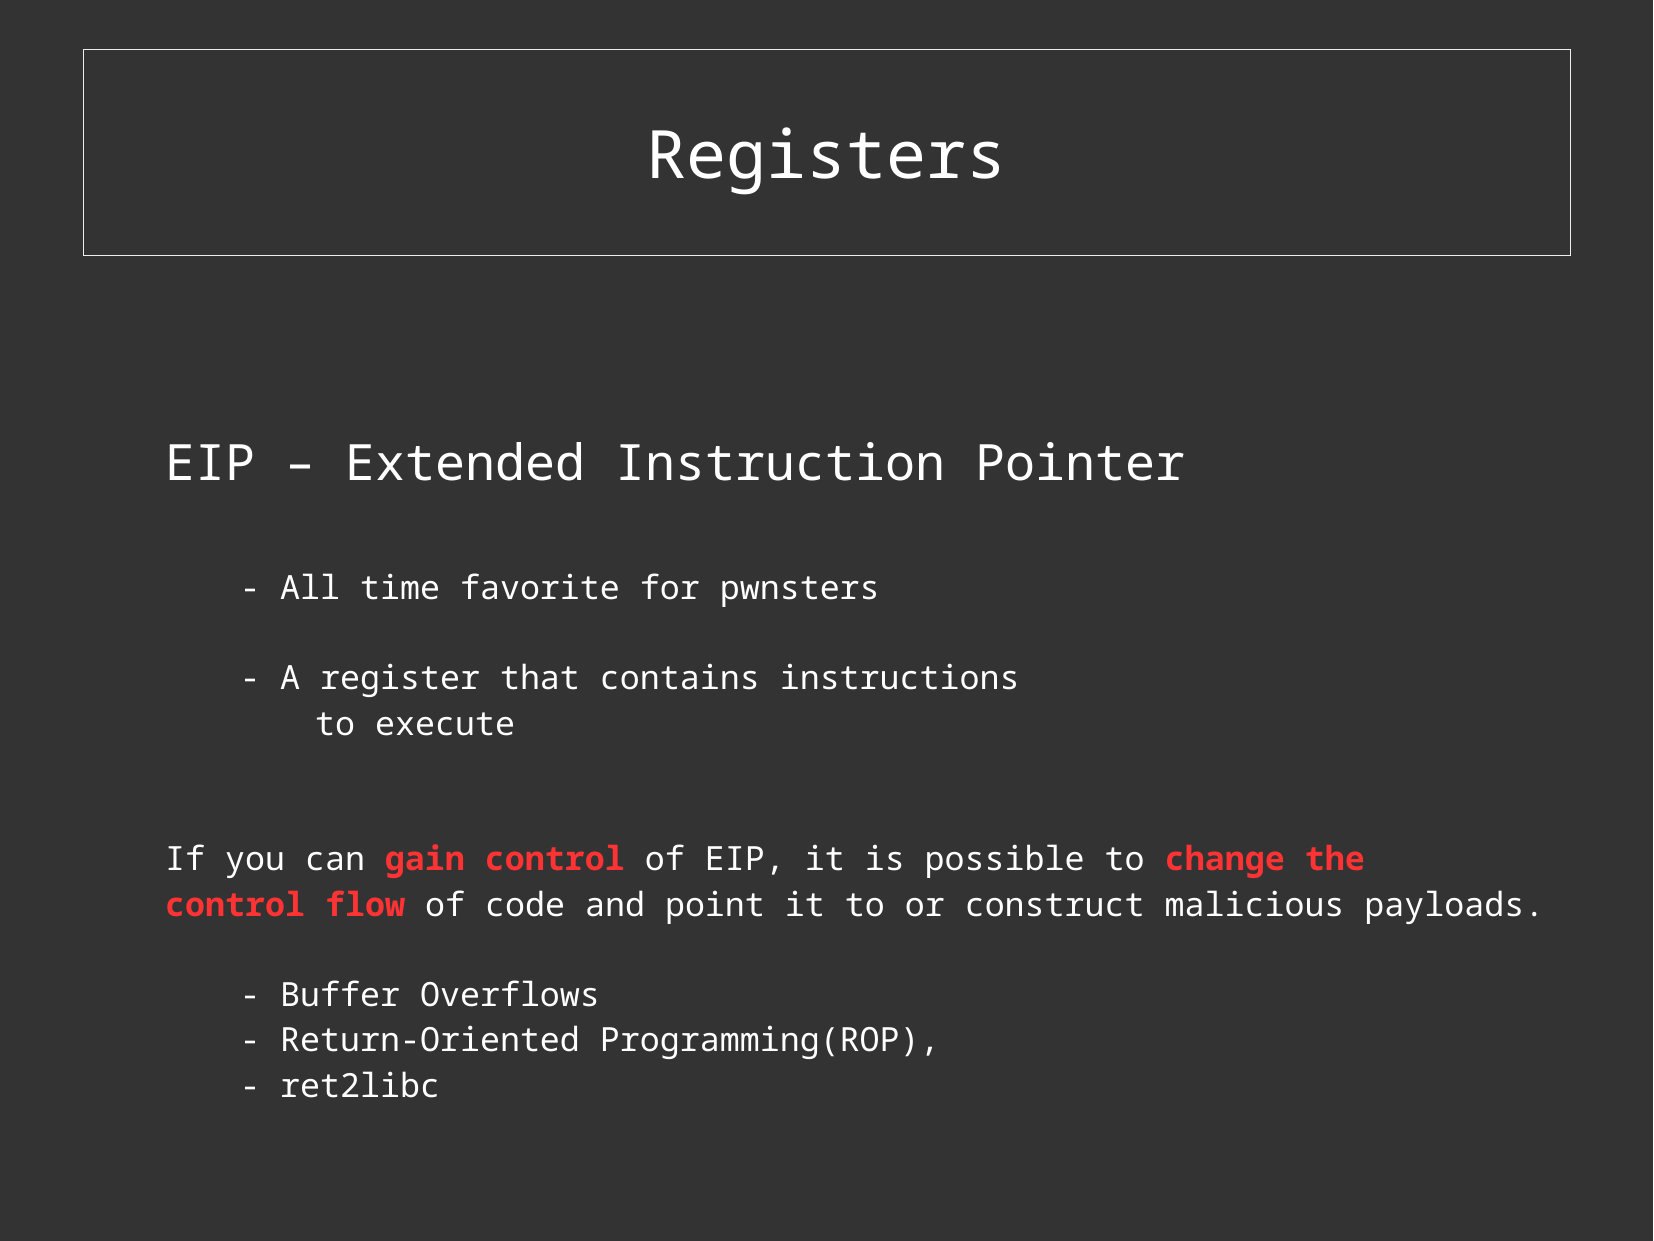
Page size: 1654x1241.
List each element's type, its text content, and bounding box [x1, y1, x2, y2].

text_box EIP – Extended Instruction Pointer - All time favorite for pwnsters - A register that contains instructions to execute If you can gain control of EIP, it is possible to change the control flow of code and point it to or construct malicious payloads. - Buffer Overflows - Return-Oriented Programming(ROP), - ret2libc [150, 420, 1561, 1014]
text_box Registers [83, 49, 1571, 256]
